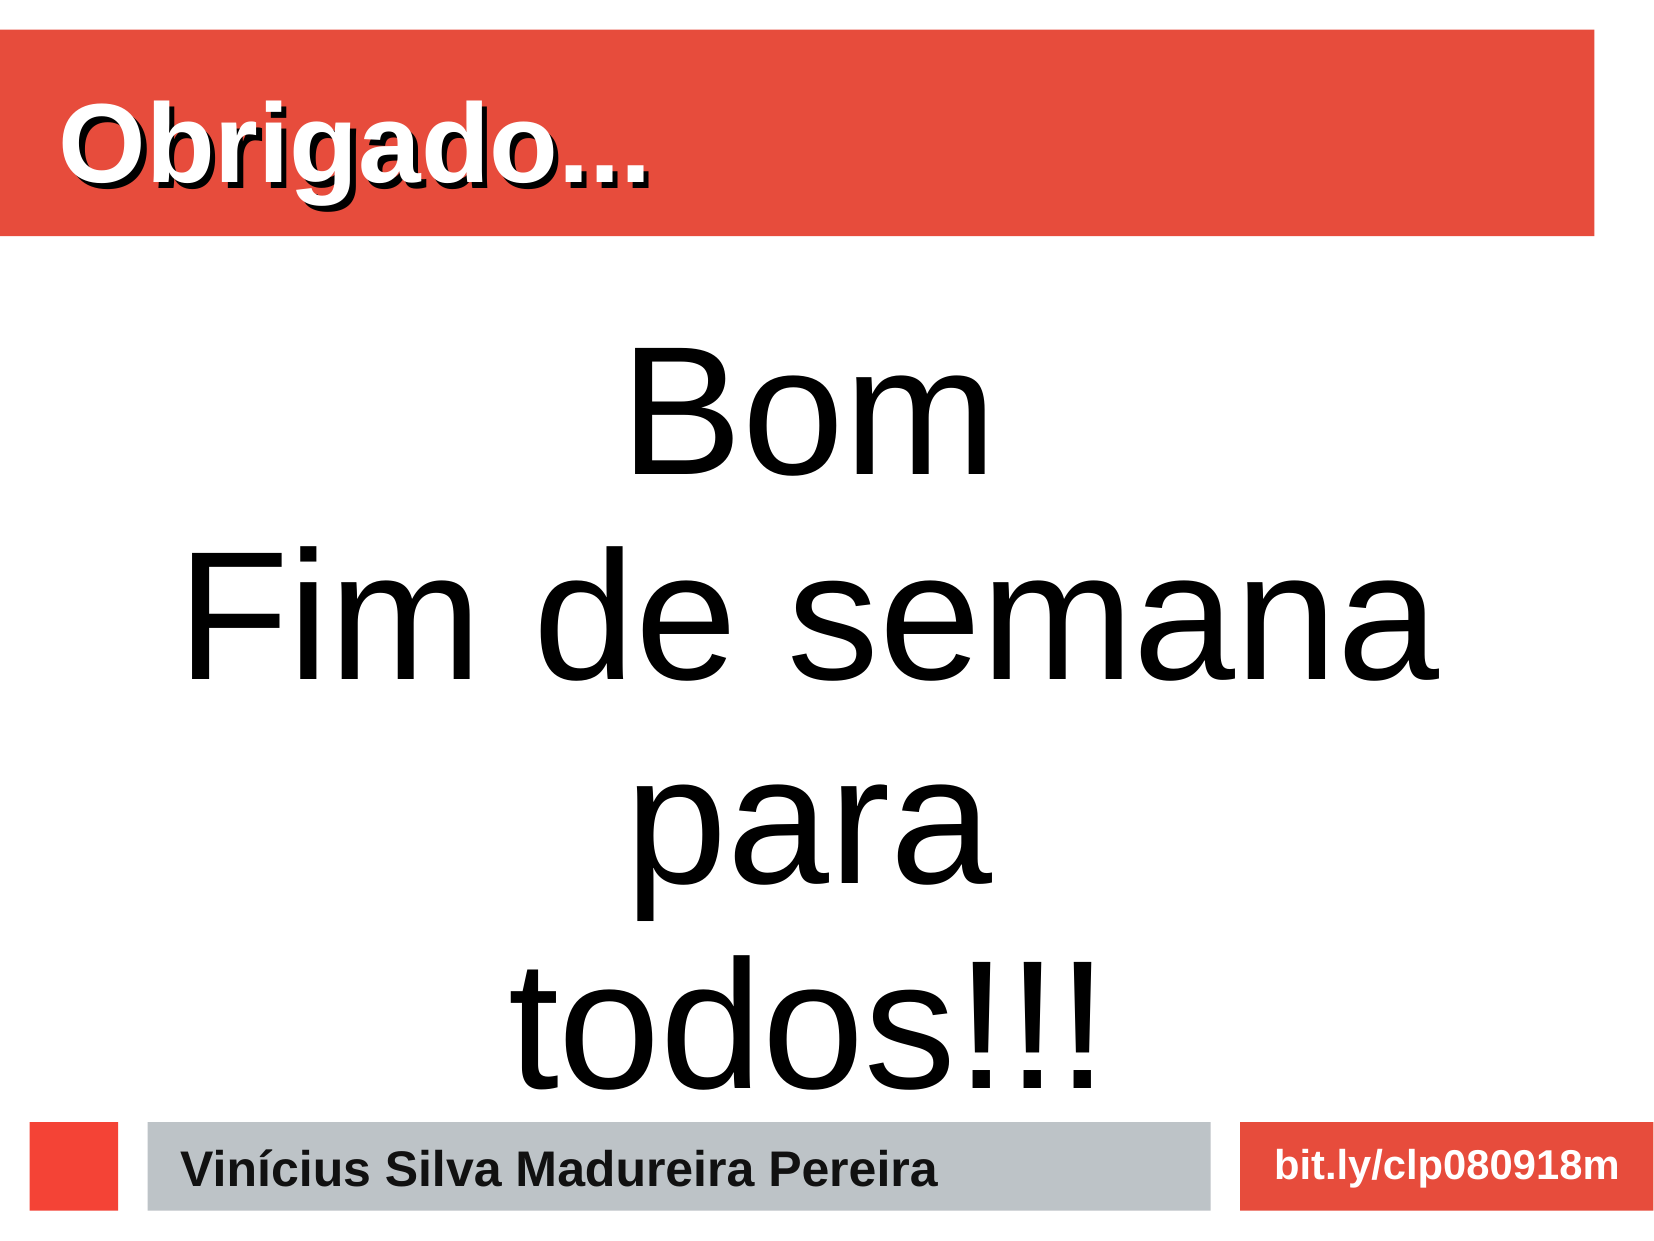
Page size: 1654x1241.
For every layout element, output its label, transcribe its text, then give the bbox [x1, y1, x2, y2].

text_box bit.ly/clp080918m [1228, 1133, 1654, 1205]
text_box Vinícius Silva Madureira Pereira [165, 1133, 1170, 1205]
text_box Bom Fim de semana para todos!!! [70, 301, 1548, 1135]
title Obrigado... [59, 59, 1595, 207]
